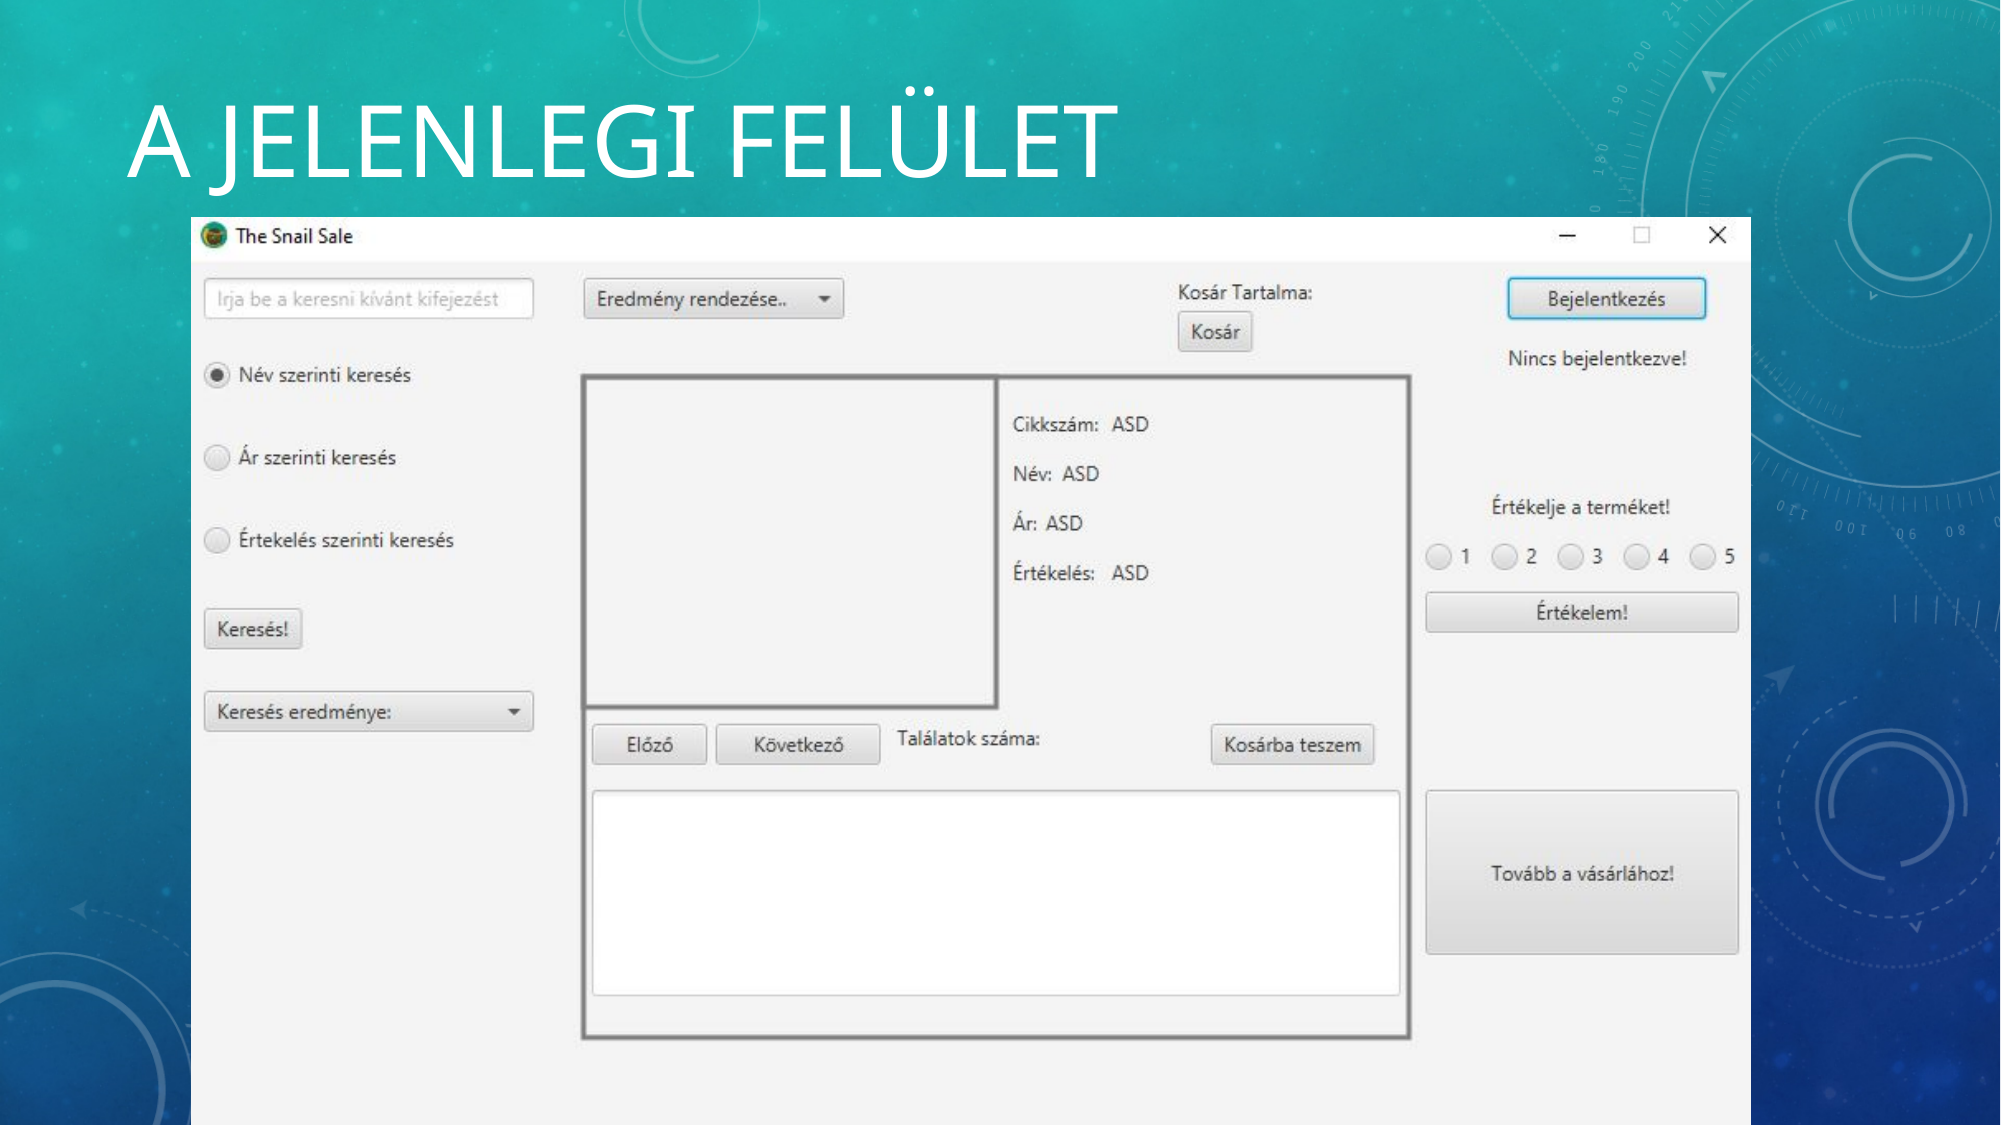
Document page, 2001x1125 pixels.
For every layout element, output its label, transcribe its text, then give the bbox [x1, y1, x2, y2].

picture [0, 0, 2001, 1125]
text_box A JELENLEGI FELÜLET [112, 18, 1775, 257]
